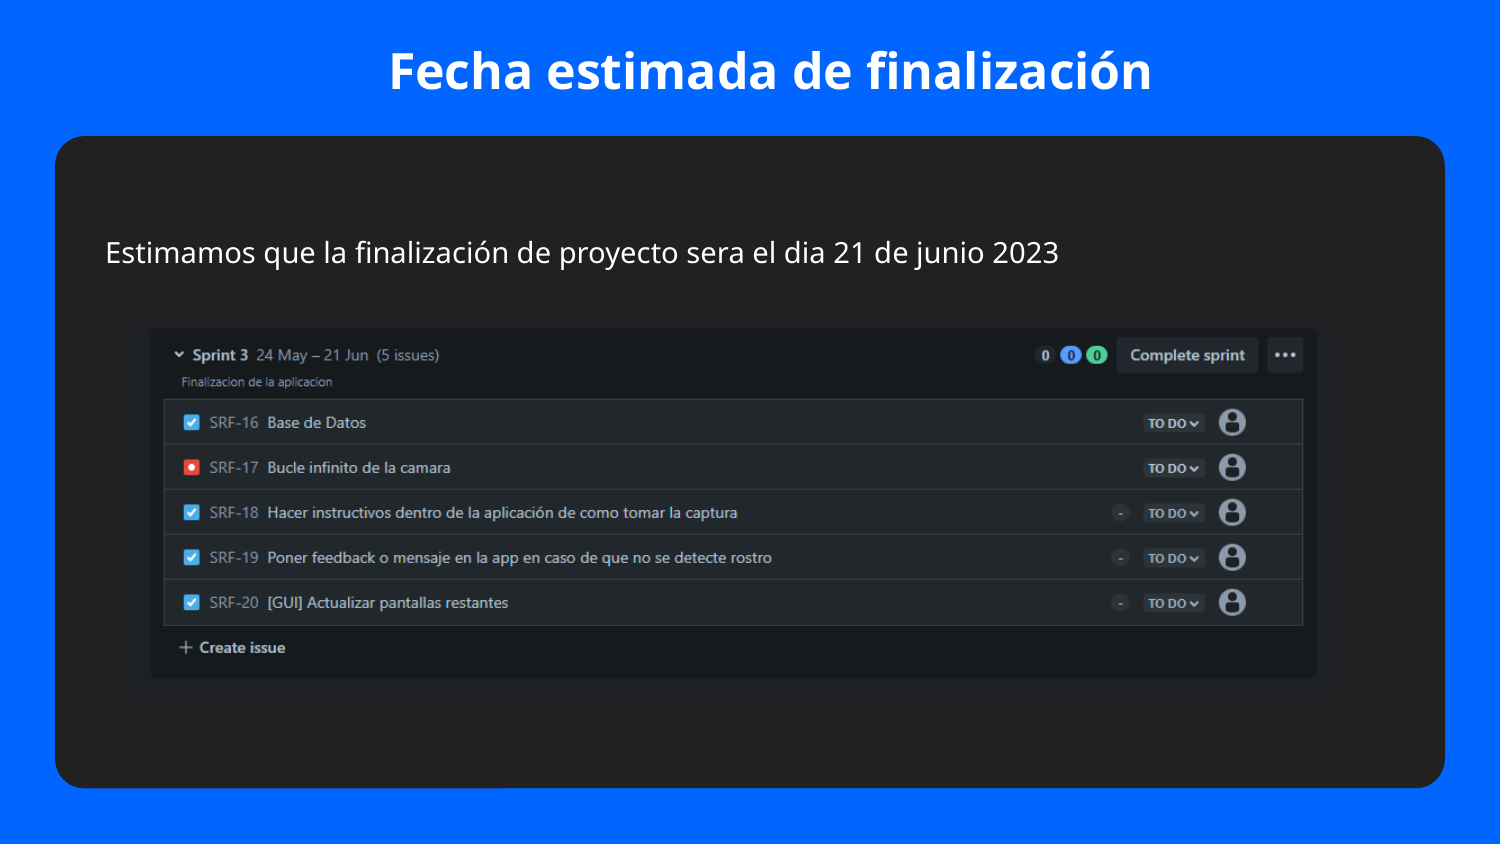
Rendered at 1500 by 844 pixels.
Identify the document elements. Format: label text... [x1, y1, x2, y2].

text_box Fecha estimada de finalización [21, 0, 1500, 139]
picture [125, 326, 1338, 696]
text_box [55, 136, 1445, 789]
text_box Estimamos que la finalización de proyecto sera el dia 21 de junio 2023 [90, 219, 1410, 285]
